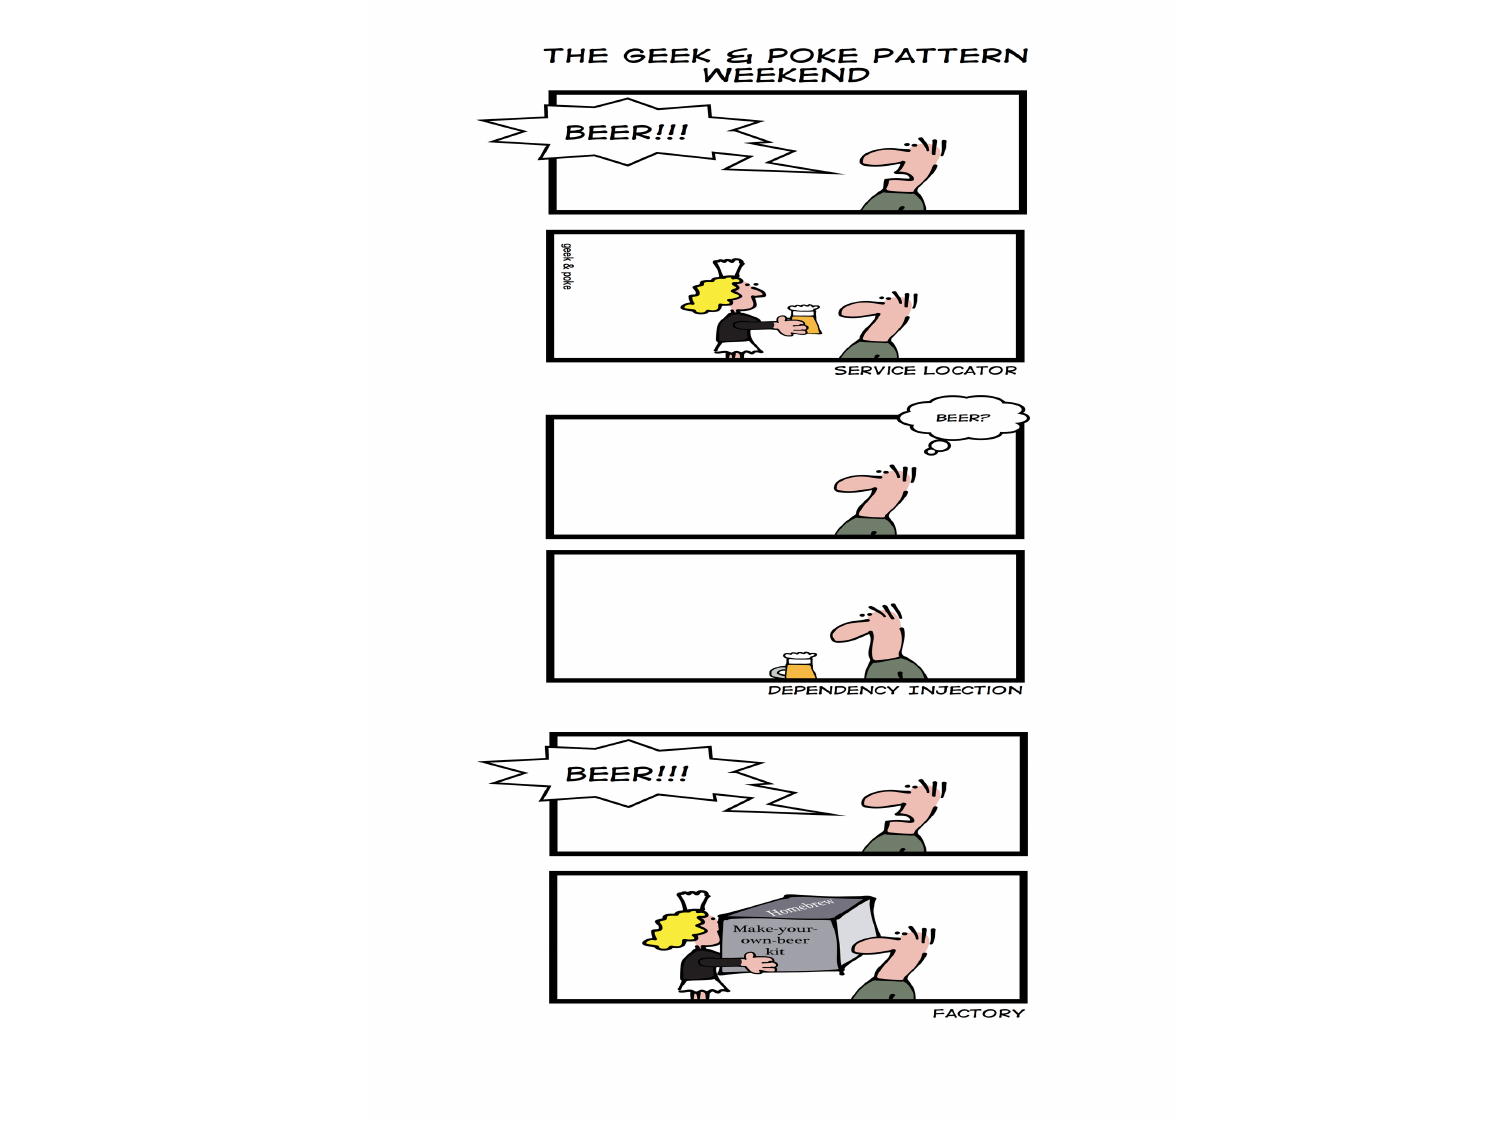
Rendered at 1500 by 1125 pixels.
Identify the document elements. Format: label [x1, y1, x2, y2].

picture [369, 0, 1181, 1125]
